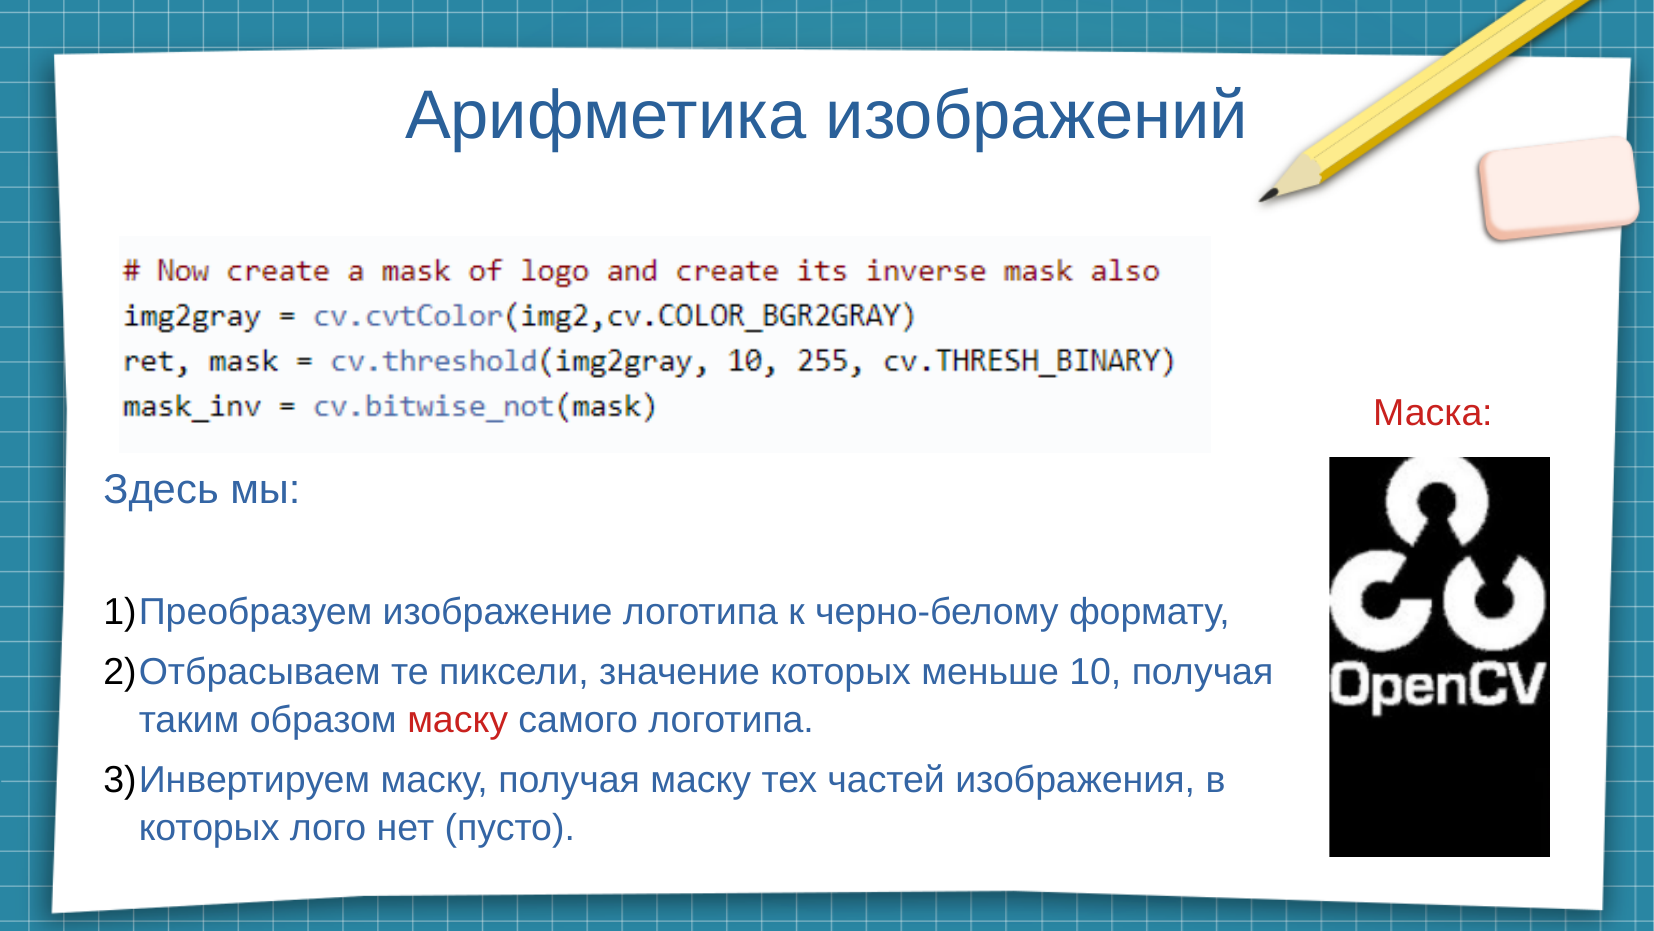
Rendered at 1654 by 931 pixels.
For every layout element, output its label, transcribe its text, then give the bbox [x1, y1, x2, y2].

title Арифметика изображений [82, 37, 1571, 193]
text_box Здесь мы: Преобразуем изображение логотипа к черно-белому формату, Отбрасываем те пиксели, значение которых меньше 10, получая таким образом маску самого логотипа. Инвертируем маску, получая маску тех частей изображения, в которых лого нет (пусто). [88, 451, 1388, 857]
text_box Маска: [1358, 383, 1508, 441]
picture [0, 0, 1654, 931]
